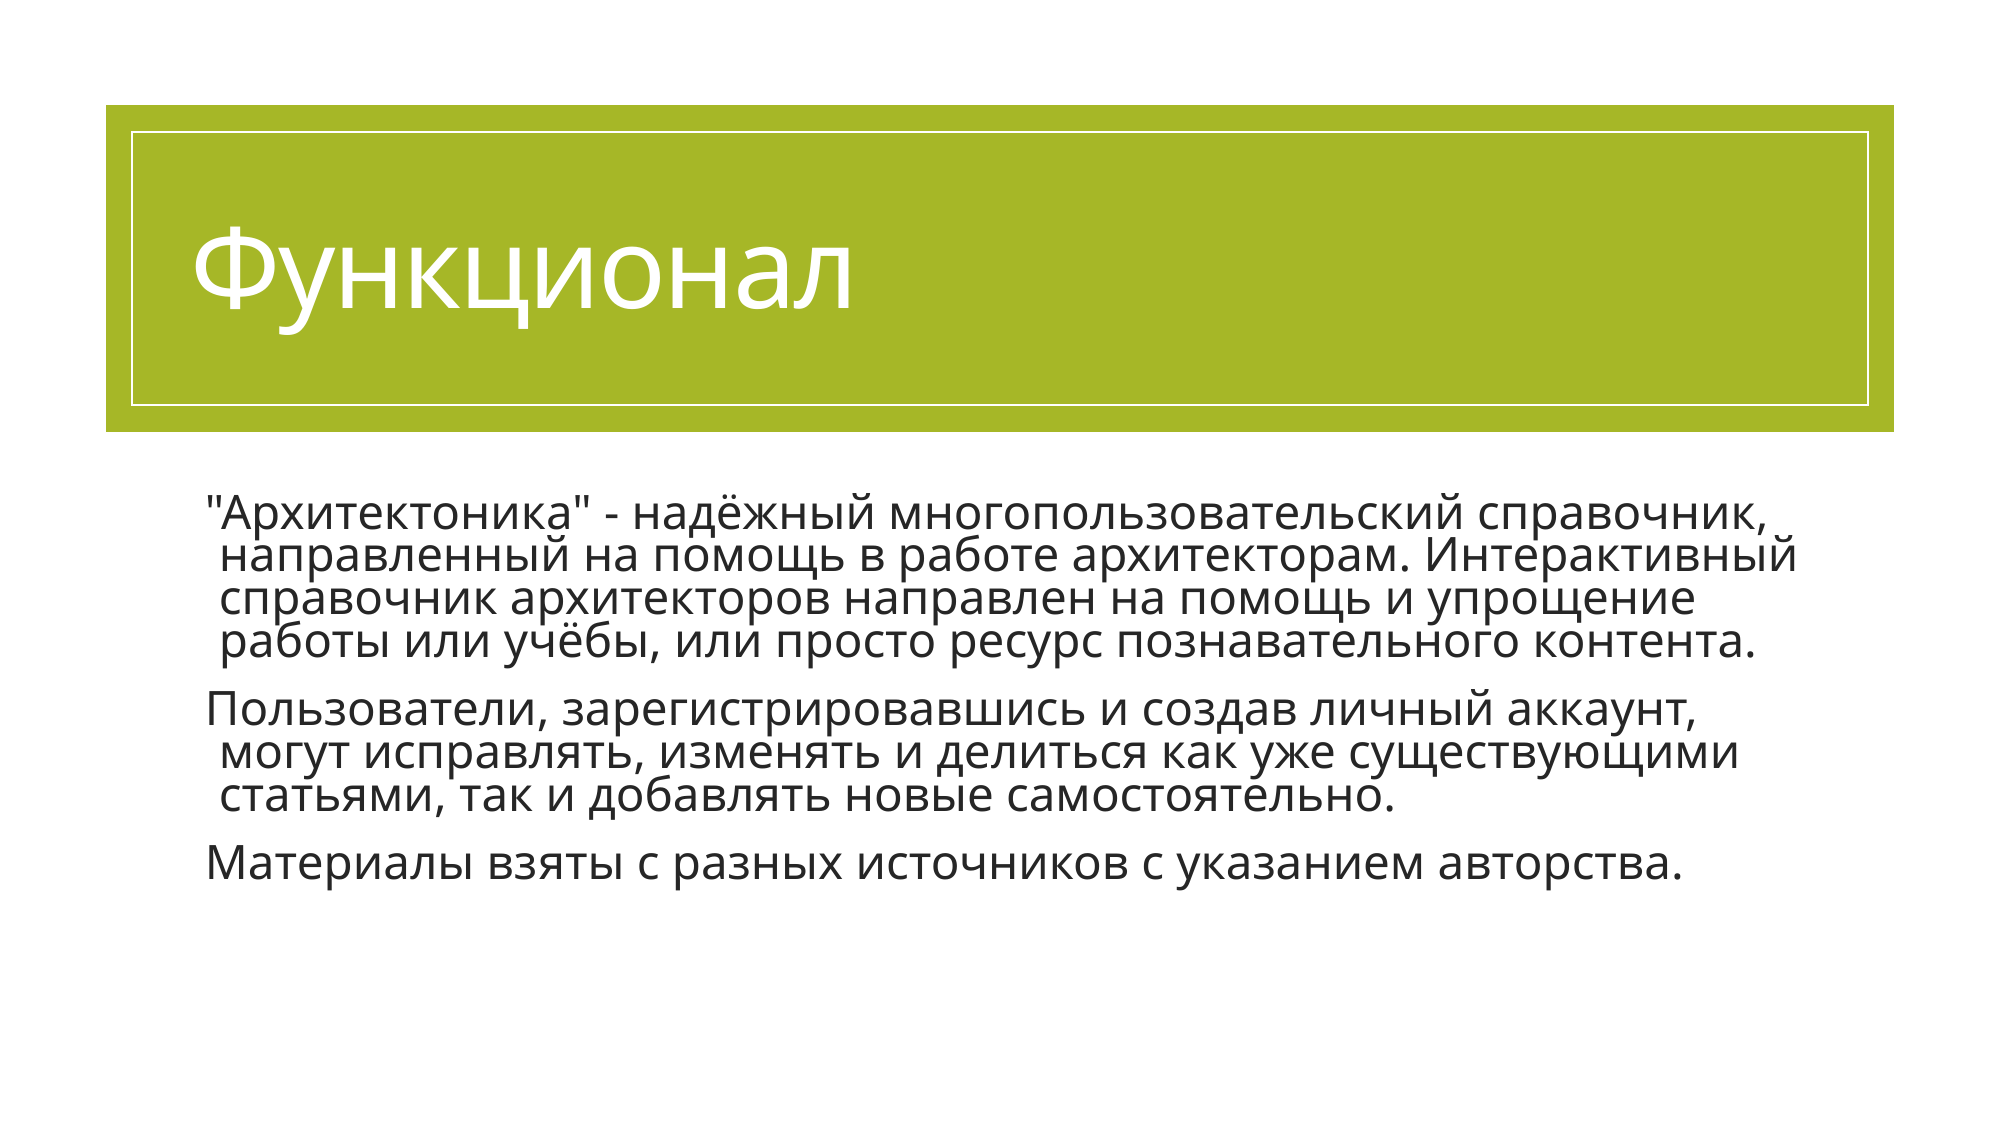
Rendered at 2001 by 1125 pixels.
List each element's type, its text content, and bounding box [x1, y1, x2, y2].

text_box "Архитектоника" - надёжный многопользовательский справочник, направленный на помощь в работе архитекторам. Интерактивный справочник архитекторов направлен на помощь и упрощение работы или учёбы, или просто ресурс познавательного контента. Пользователи, зарегистрировавшись и создав личный аккаунт, могут исправлять, изменять и делиться как уже существующими статьями, так и добавлять новые самостоятельно. Материалы взяты с разных источников с указанием авторства. [176, 488, 1823, 964]
text_box [106, 105, 1894, 432]
text_box Функционал [176, 174, 1823, 375]
